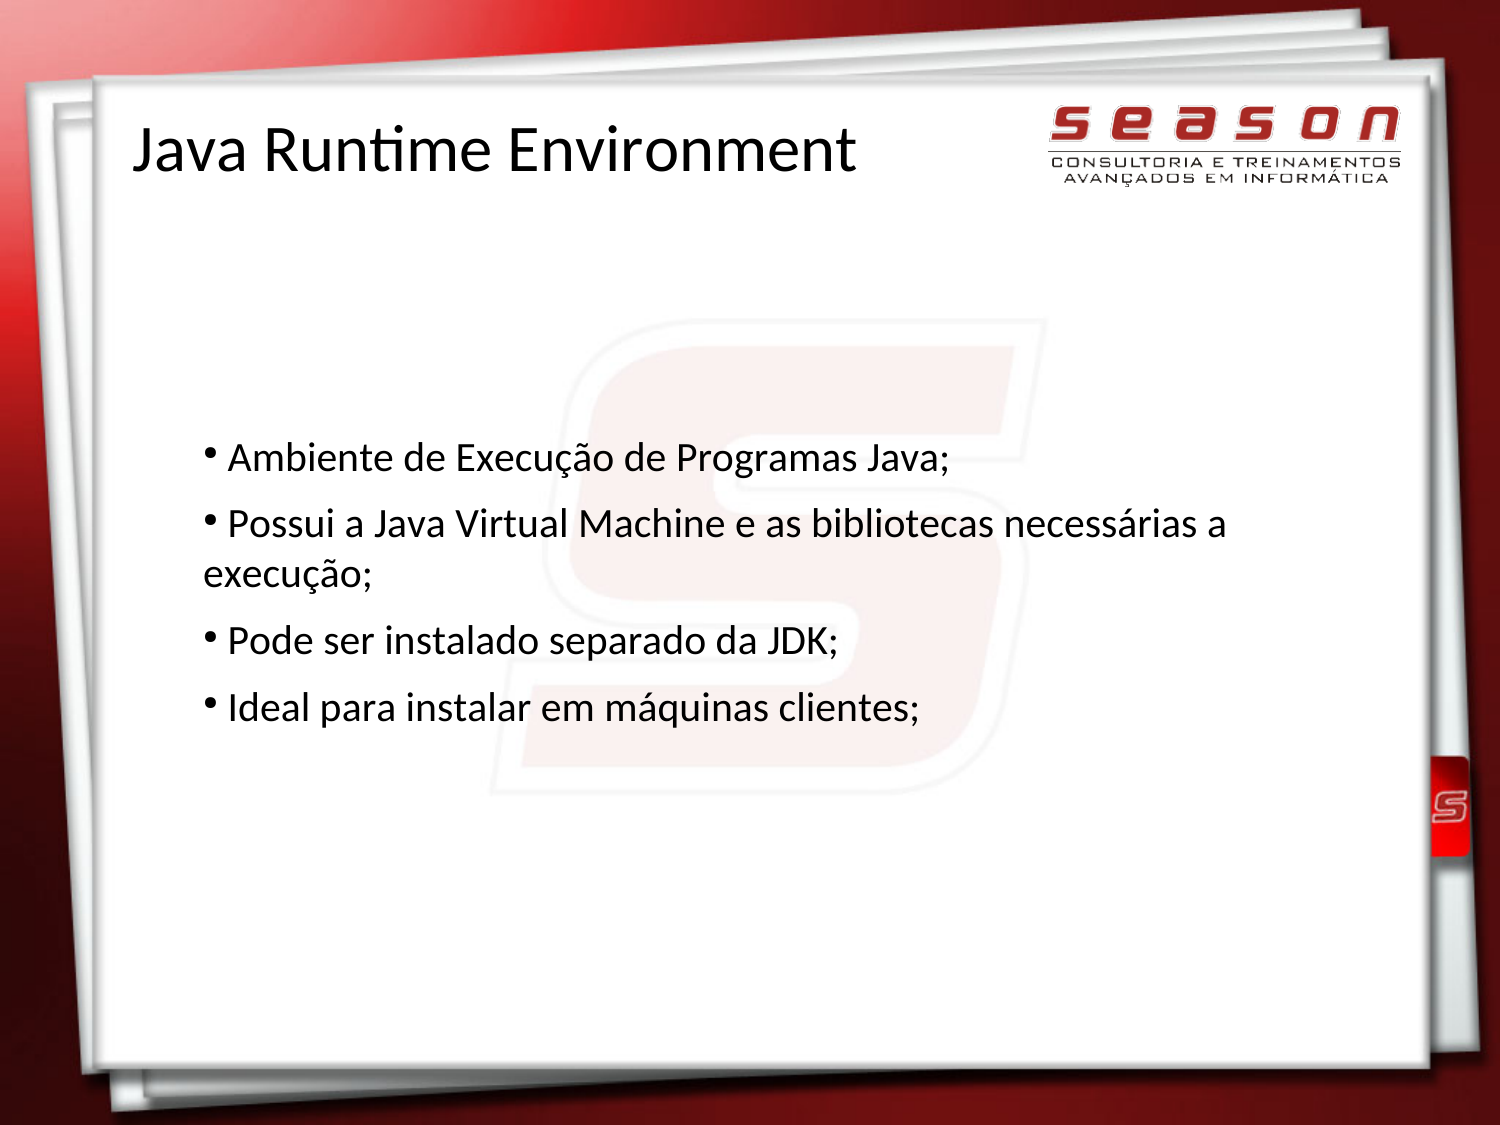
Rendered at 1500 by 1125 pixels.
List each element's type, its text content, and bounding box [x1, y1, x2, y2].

text_box Ambiente de Execução de Programas Java; Possui a Java Virtual Machine e as bibliotecas necessárias a execução; Pode ser instalado separado da JDK; Ideal para instalar em máquinas clientes; [203, 311, 1323, 848]
title Java Runtime Environment [118, 33, 1394, 257]
picture [0, 0, 1500, 1125]
